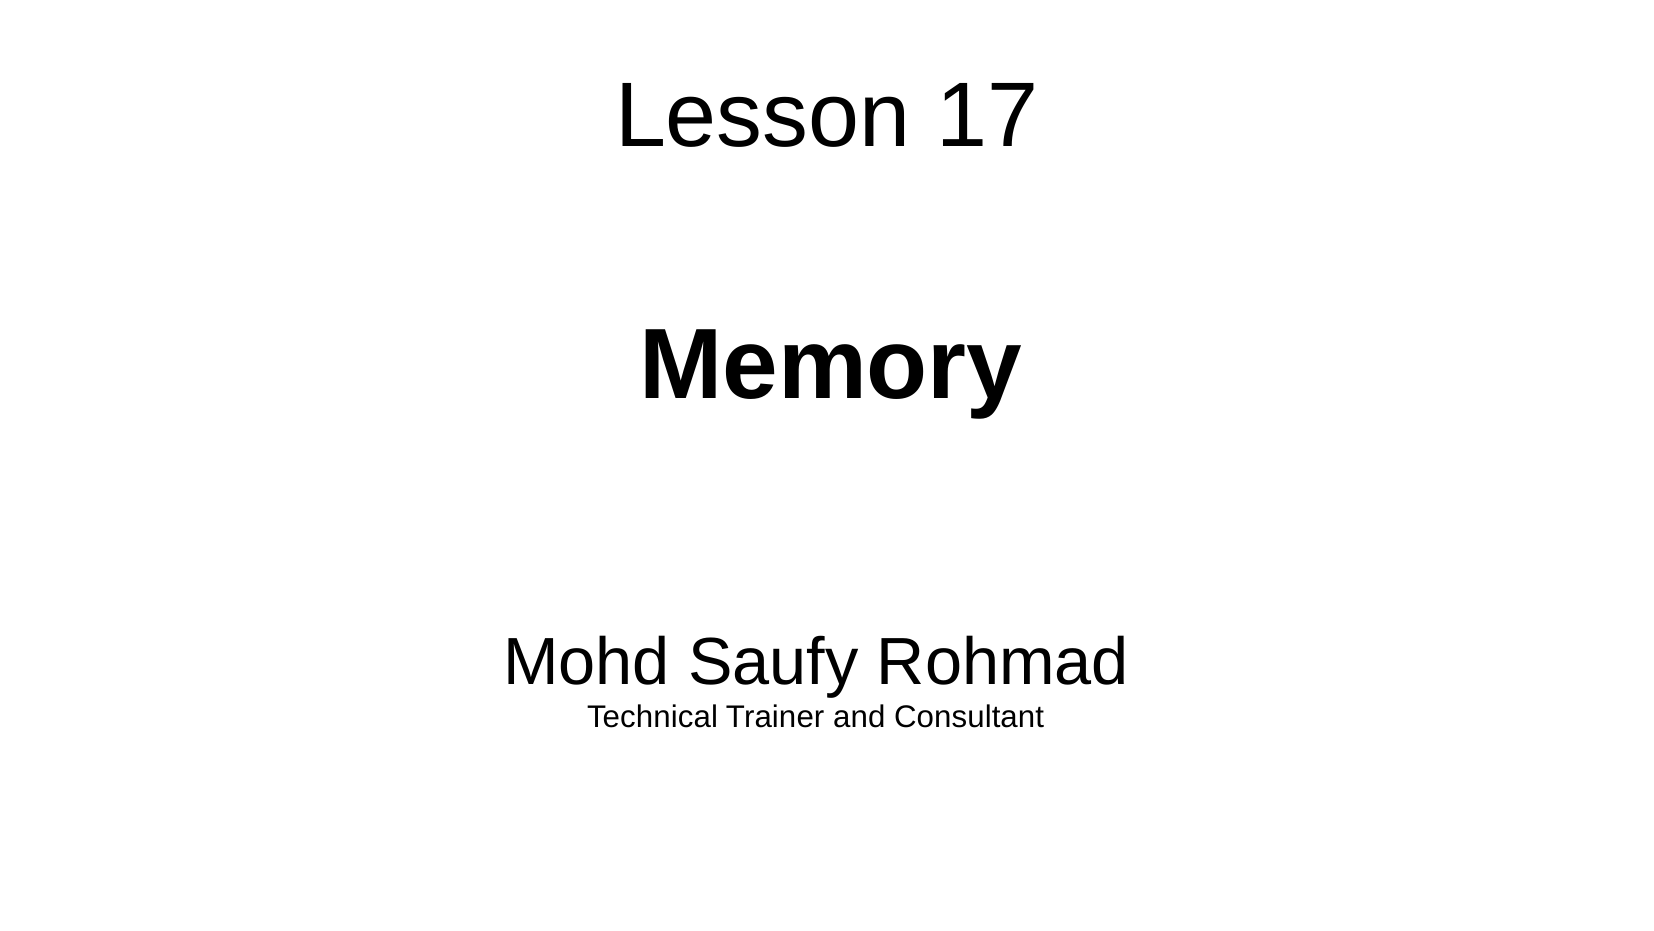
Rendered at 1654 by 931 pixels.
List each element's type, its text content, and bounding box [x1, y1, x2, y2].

title Lesson 17 [82, 37, 1571, 193]
subtitle Memory [86, 285, 1576, 443]
text_box Mohd Saufy Rohmad Technical Trainer and Consultant [72, 615, 1561, 743]
